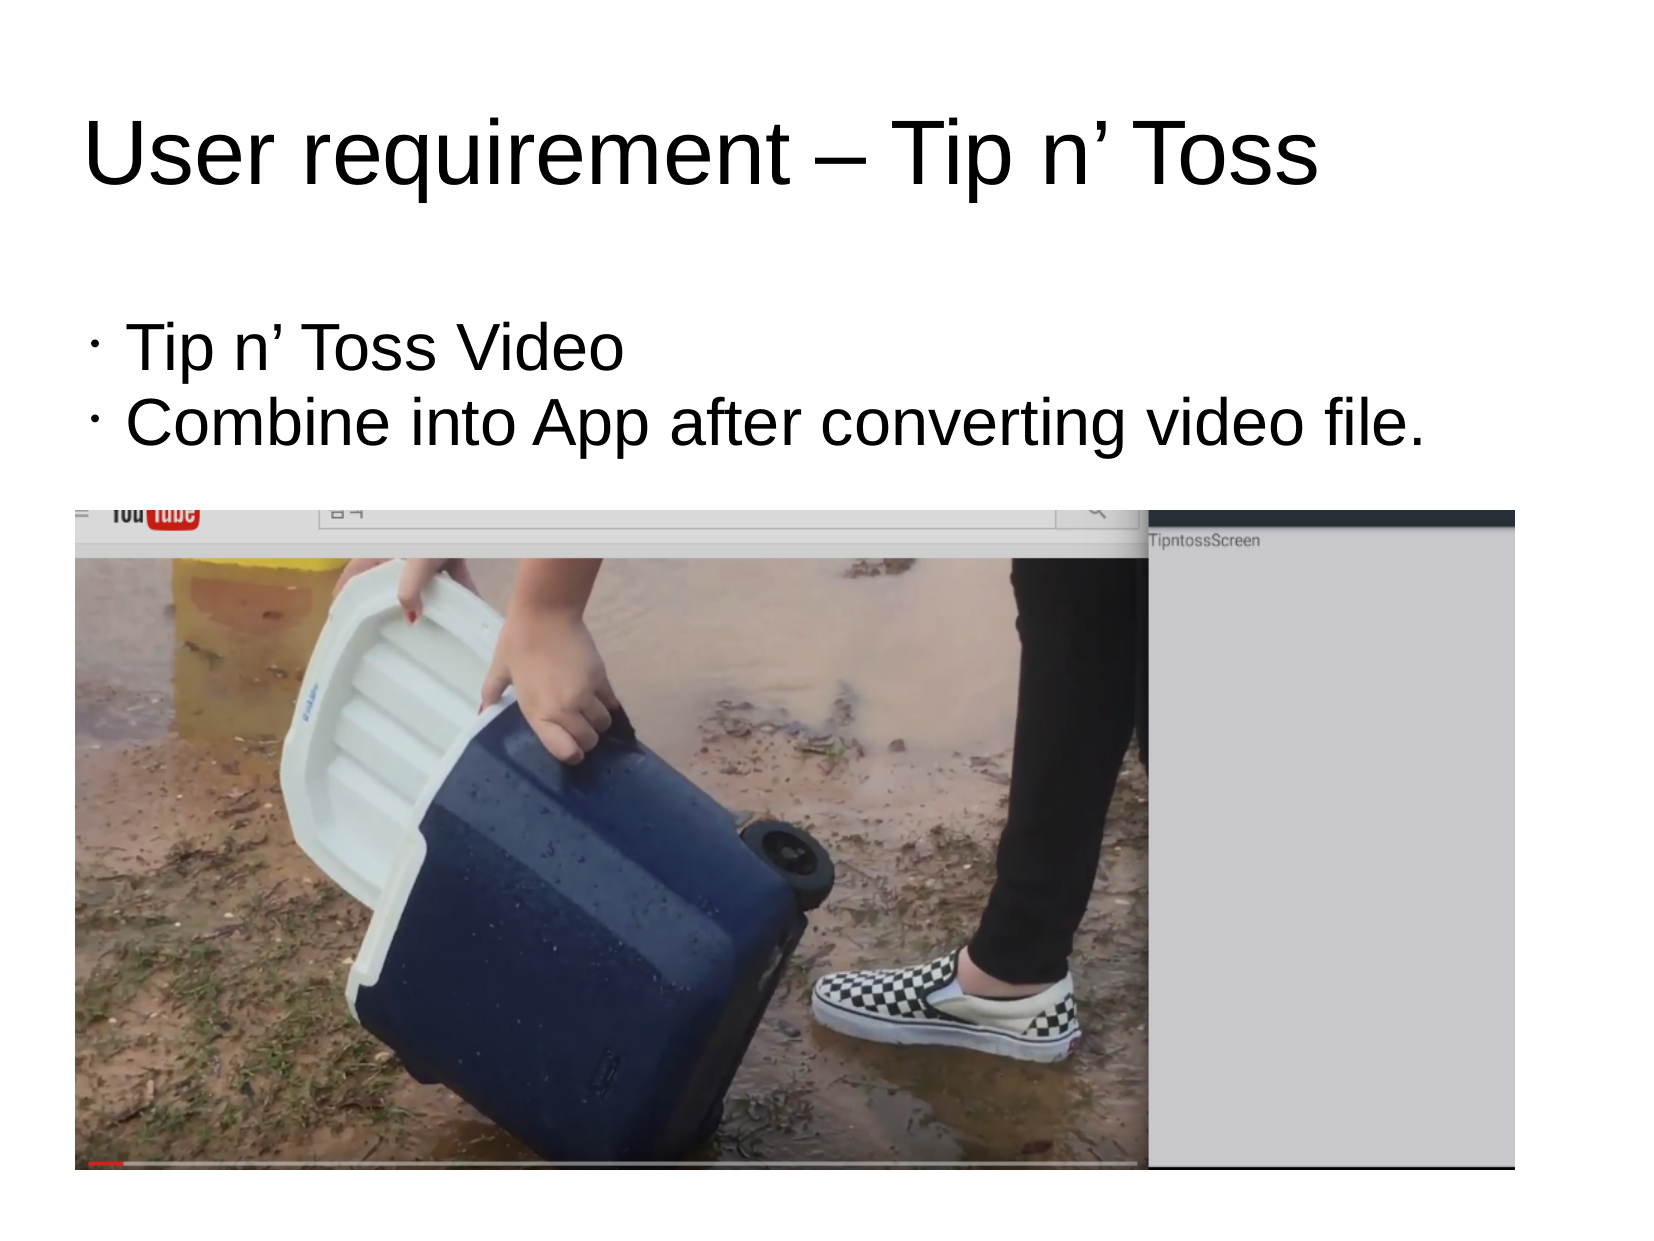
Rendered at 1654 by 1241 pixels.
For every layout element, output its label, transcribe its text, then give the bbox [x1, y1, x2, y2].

picture [75, 510, 1516, 1170]
text_box Tip n’ Toss Video Combine into App after converting video file. [90, 309, 1471, 510]
title User requirement – Tip n’ Toss [82, 49, 1571, 257]
